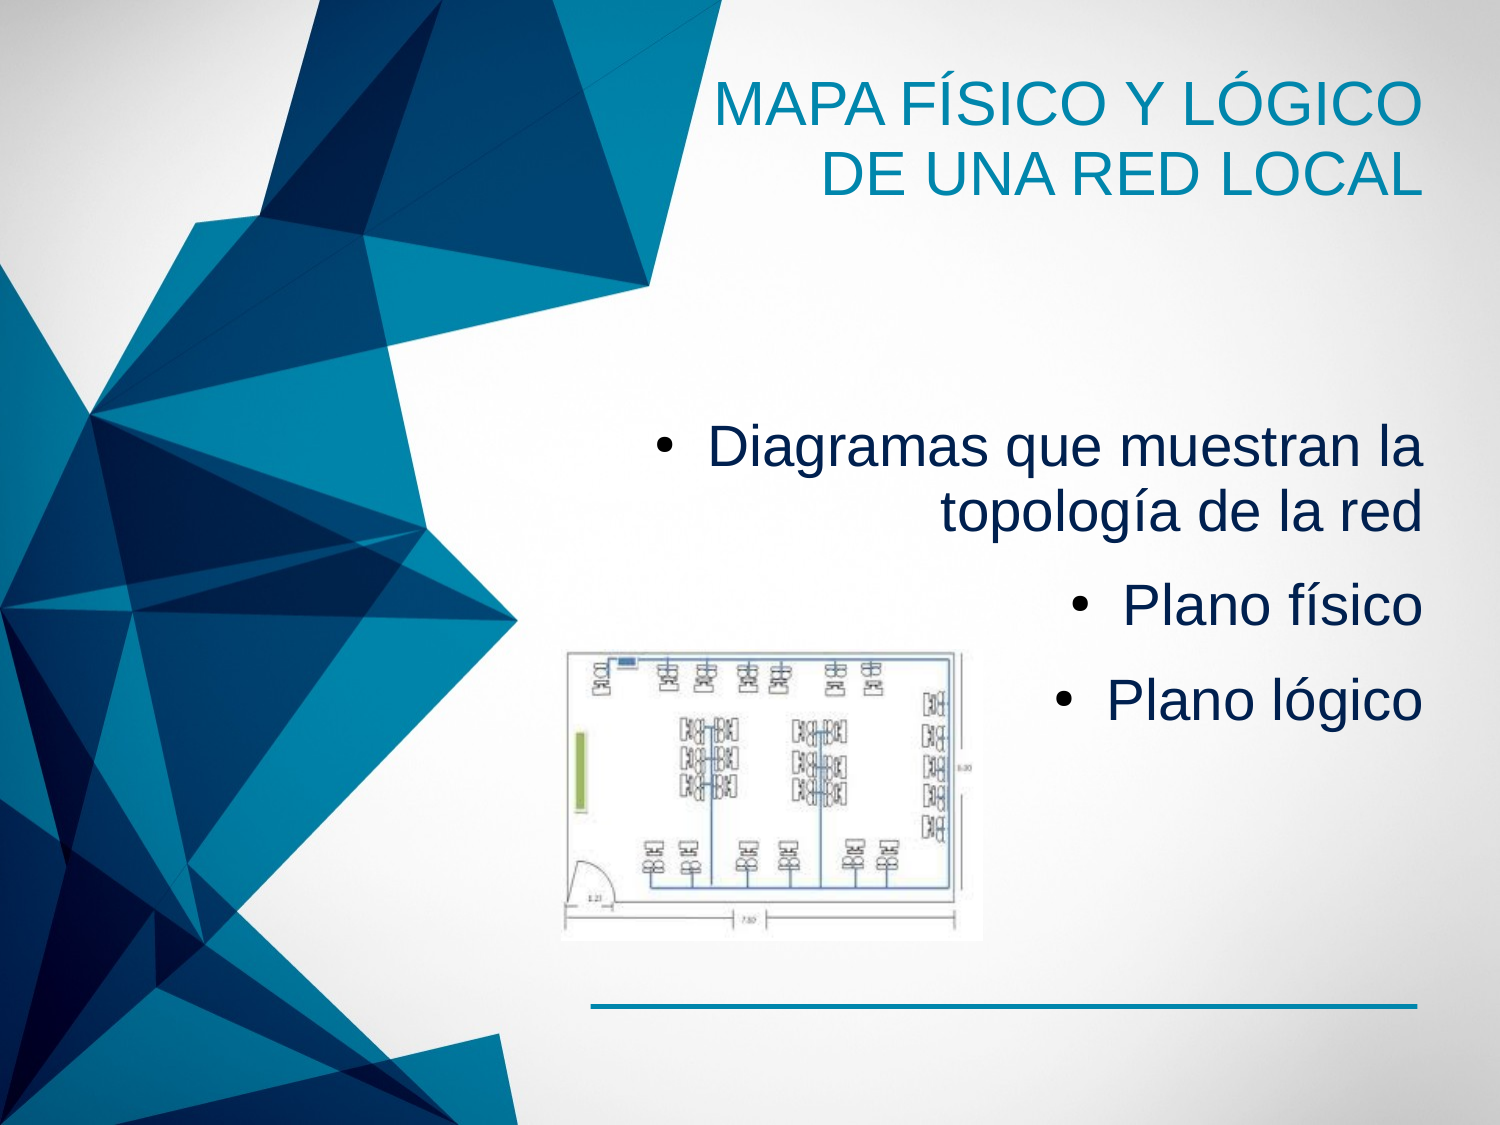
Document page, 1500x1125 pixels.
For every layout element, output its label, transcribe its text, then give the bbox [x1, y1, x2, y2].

picture [0, 0, 1500, 1125]
title MAPA FÍSICO Y LÓGICO DE UNA RED LOCAL [708, 44, 1425, 233]
list Diagramas que muestran la topología de la red Plano físico Plano lógico [590, 413, 1425, 857]
